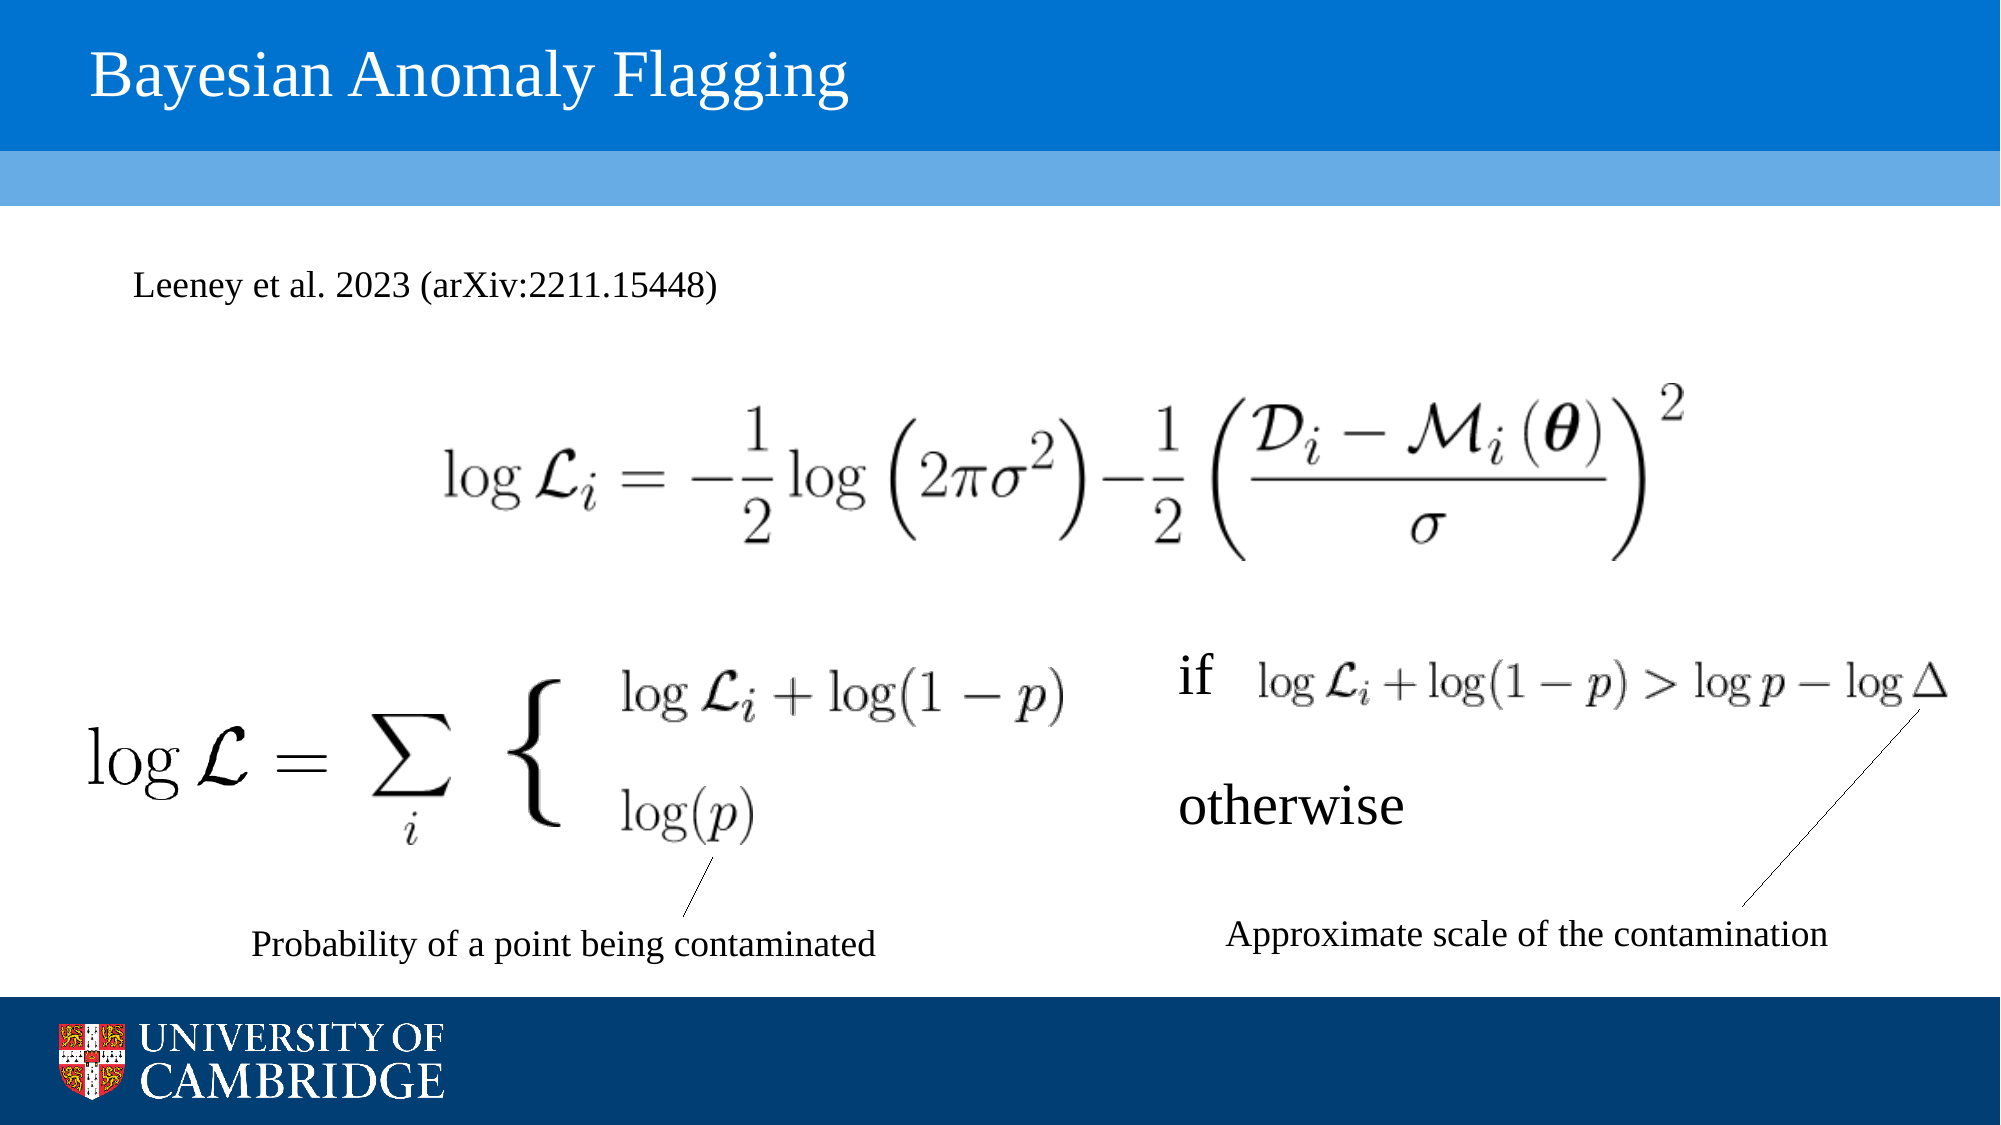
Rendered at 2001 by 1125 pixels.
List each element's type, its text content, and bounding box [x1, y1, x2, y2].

picture [88, 726, 327, 800]
text_box otherwise [1163, 765, 1802, 845]
picture [1259, 659, 1949, 710]
text_box if [1163, 635, 1252, 715]
picture [59, 1022, 444, 1100]
text_box Leeney et al. 2023 (arXiv:2211.15448) [118, 256, 857, 313]
picture [369, 714, 451, 845]
list Bayesian Anomaly Flagging [3, 29, 1861, 123]
text_box Approximate scale of the contamination [1210, 906, 1979, 1004]
text_box Probability of a point being contaminated [236, 915, 1004, 1014]
picture [622, 667, 1063, 727]
picture [442, 383, 1684, 562]
picture [620, 786, 753, 845]
picture [507, 678, 562, 827]
